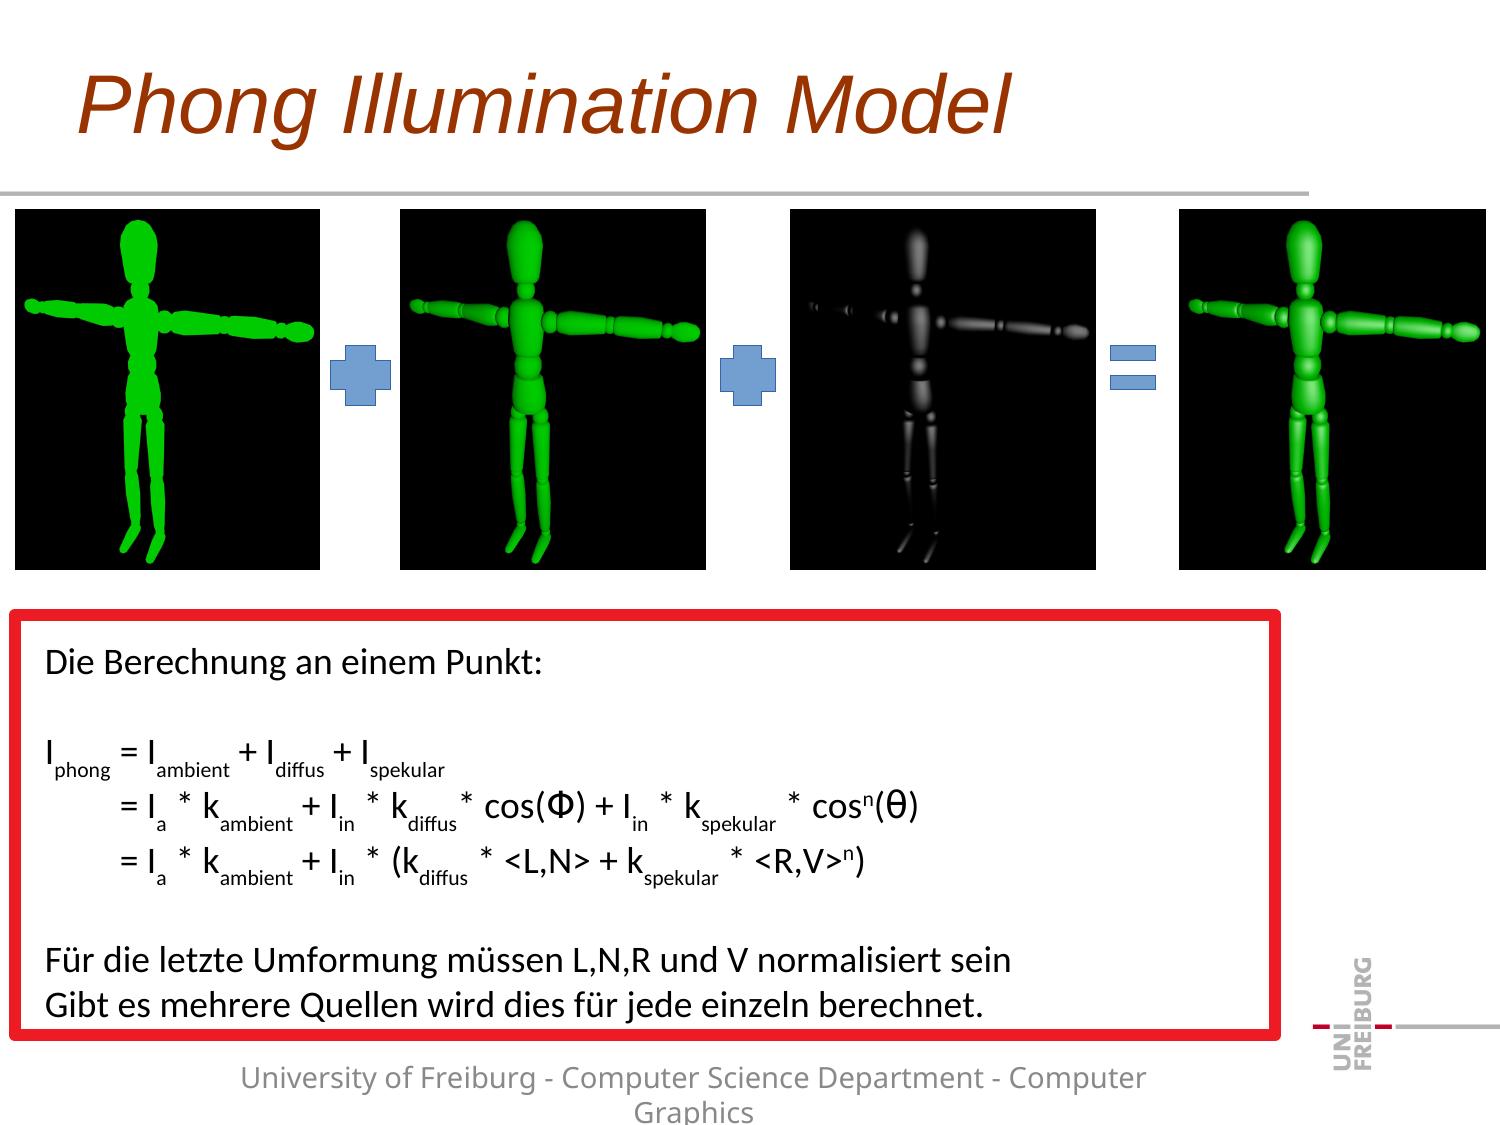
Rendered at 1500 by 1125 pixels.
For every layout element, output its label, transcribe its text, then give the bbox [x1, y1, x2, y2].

text_box Die Berechnung an einem Punkt: Iphong = Iambient + Idiffus + Ispekular = Ia * kambient + Iin * kdiffus* cos(Φ) + Iin * kspekular * cosn(θ) = Ia * kambient + Iin * (kdiffus * <L,N> + kspekular * <R,V>n) Für die letzte Umformung müssen L,N,R und V normalisiert sein Gibt es mehrere Quellen wird dies für jede einzeln berechnet. [30, 630, 1261, 1078]
text_box [330, 345, 391, 406]
text_box [1110, 345, 1156, 361]
picture [687, 1109, 696, 1121]
text_box [720, 345, 776, 406]
title Phong Illumination Model [76, 50, 1412, 169]
text_box [1110, 375, 1156, 390]
picture [0, 0, 1500, 1125]
